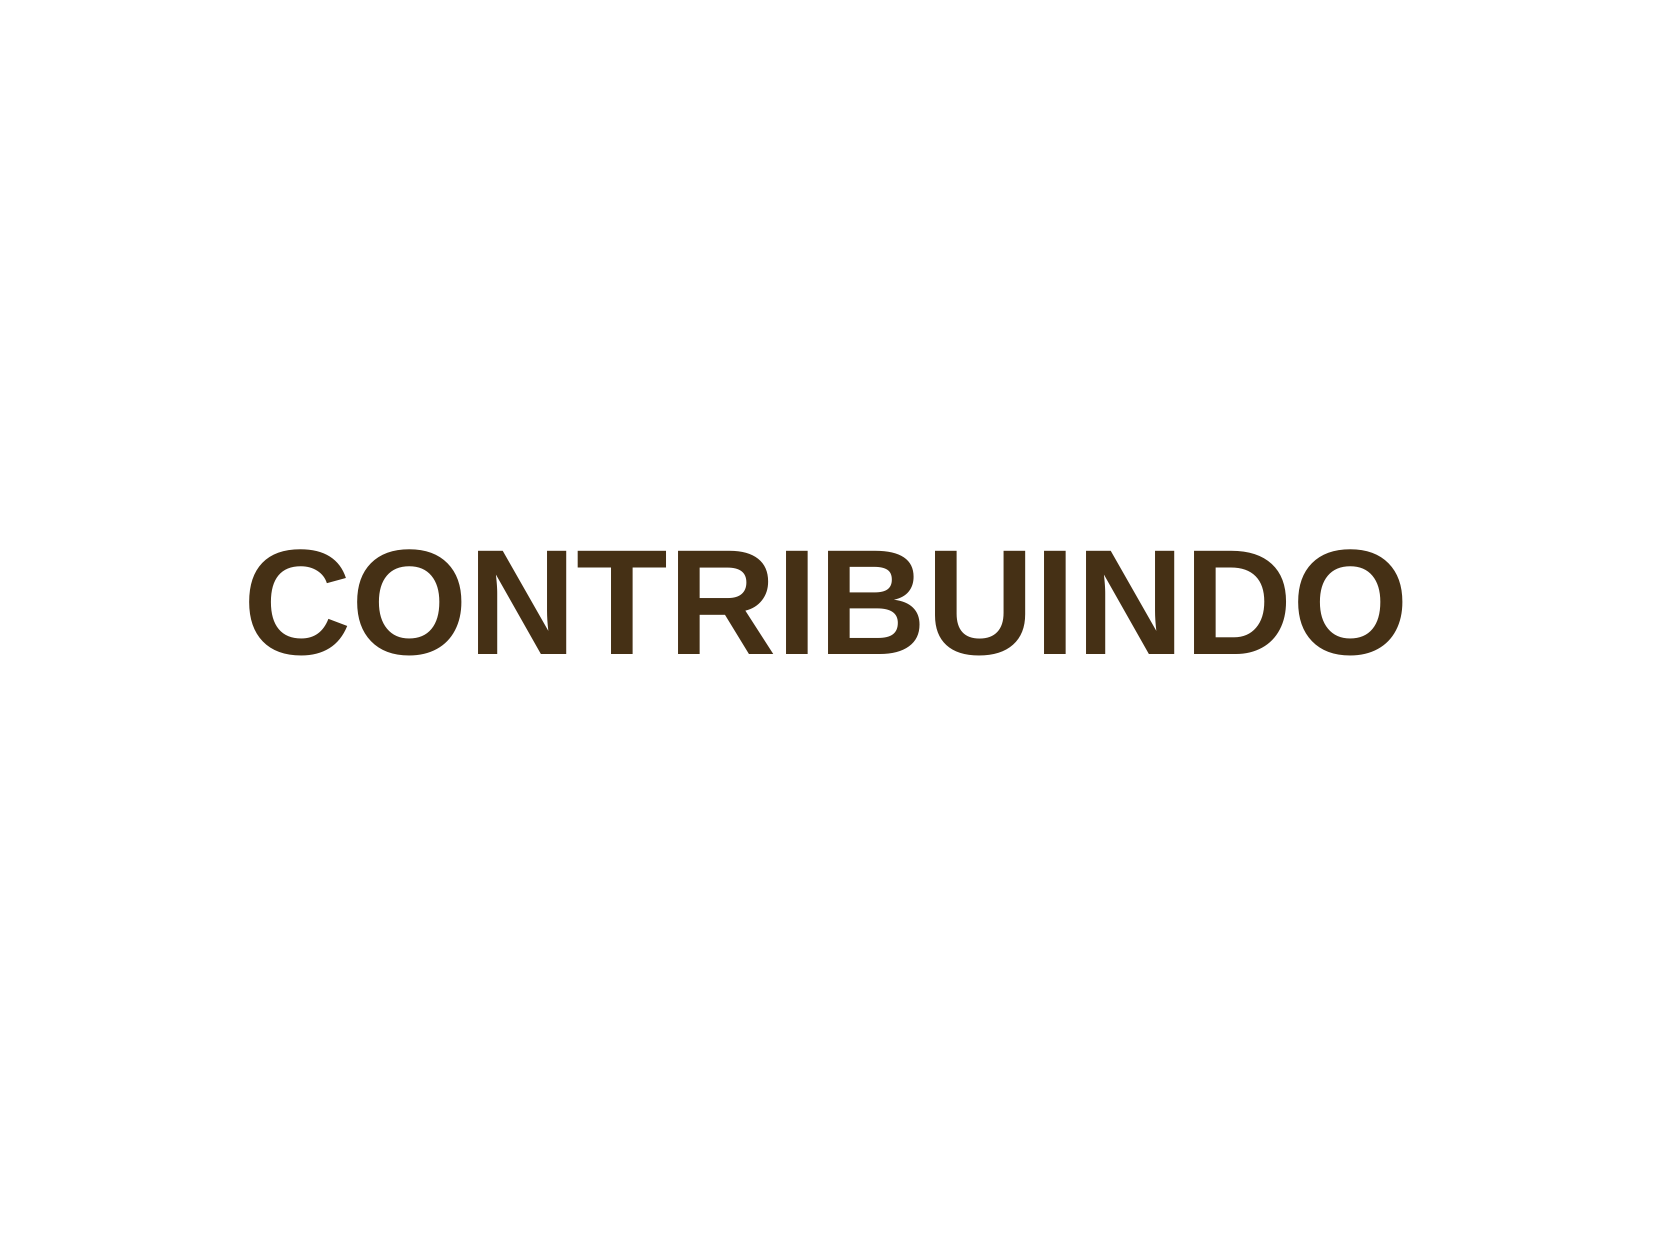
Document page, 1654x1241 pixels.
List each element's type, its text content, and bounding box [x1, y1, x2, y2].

title CONTRIBUINDO [82, 49, 1571, 1156]
